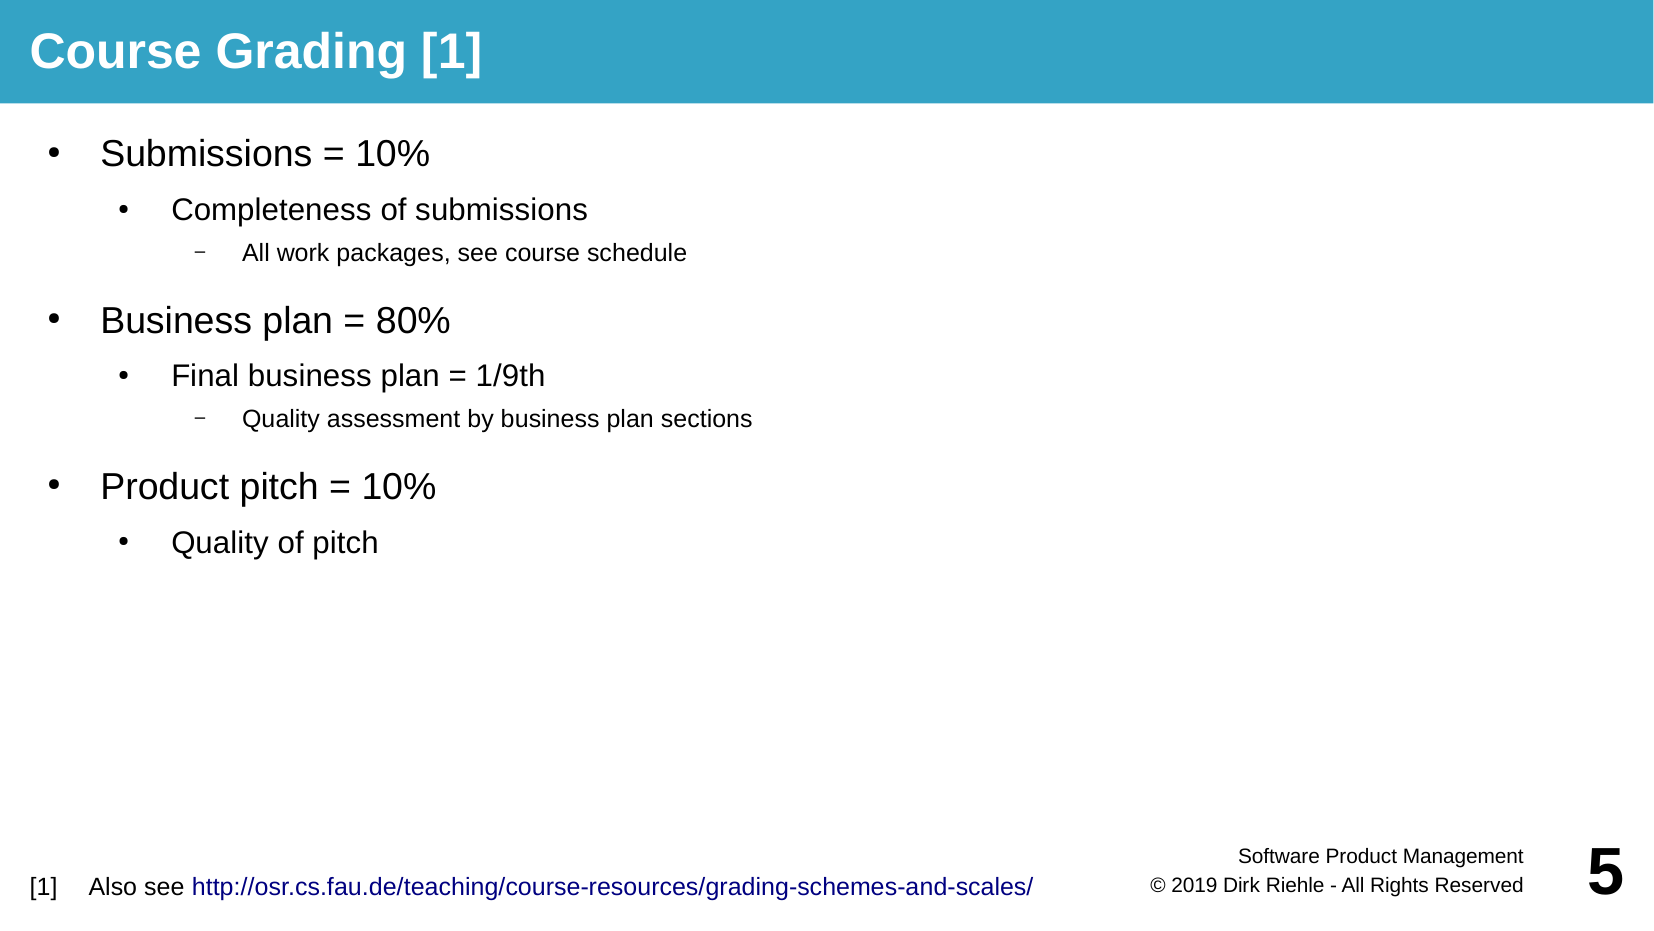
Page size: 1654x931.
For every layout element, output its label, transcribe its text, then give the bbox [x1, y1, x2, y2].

list Submissions = 10% Completeness of submissions All work packages, see course schedule Business plan = 80% Final business plan = 1/9th Quality assessment by business plan sections Product pitch = 10% Quality of pitch [29, 132, 1625, 813]
text_box [1] Also see http://osr.cs.fau.de/teaching/course-resources/grading-schemes-and-scales/ [0, 693, 1182, 931]
title Course Grading [1] [0, 0, 1654, 104]
